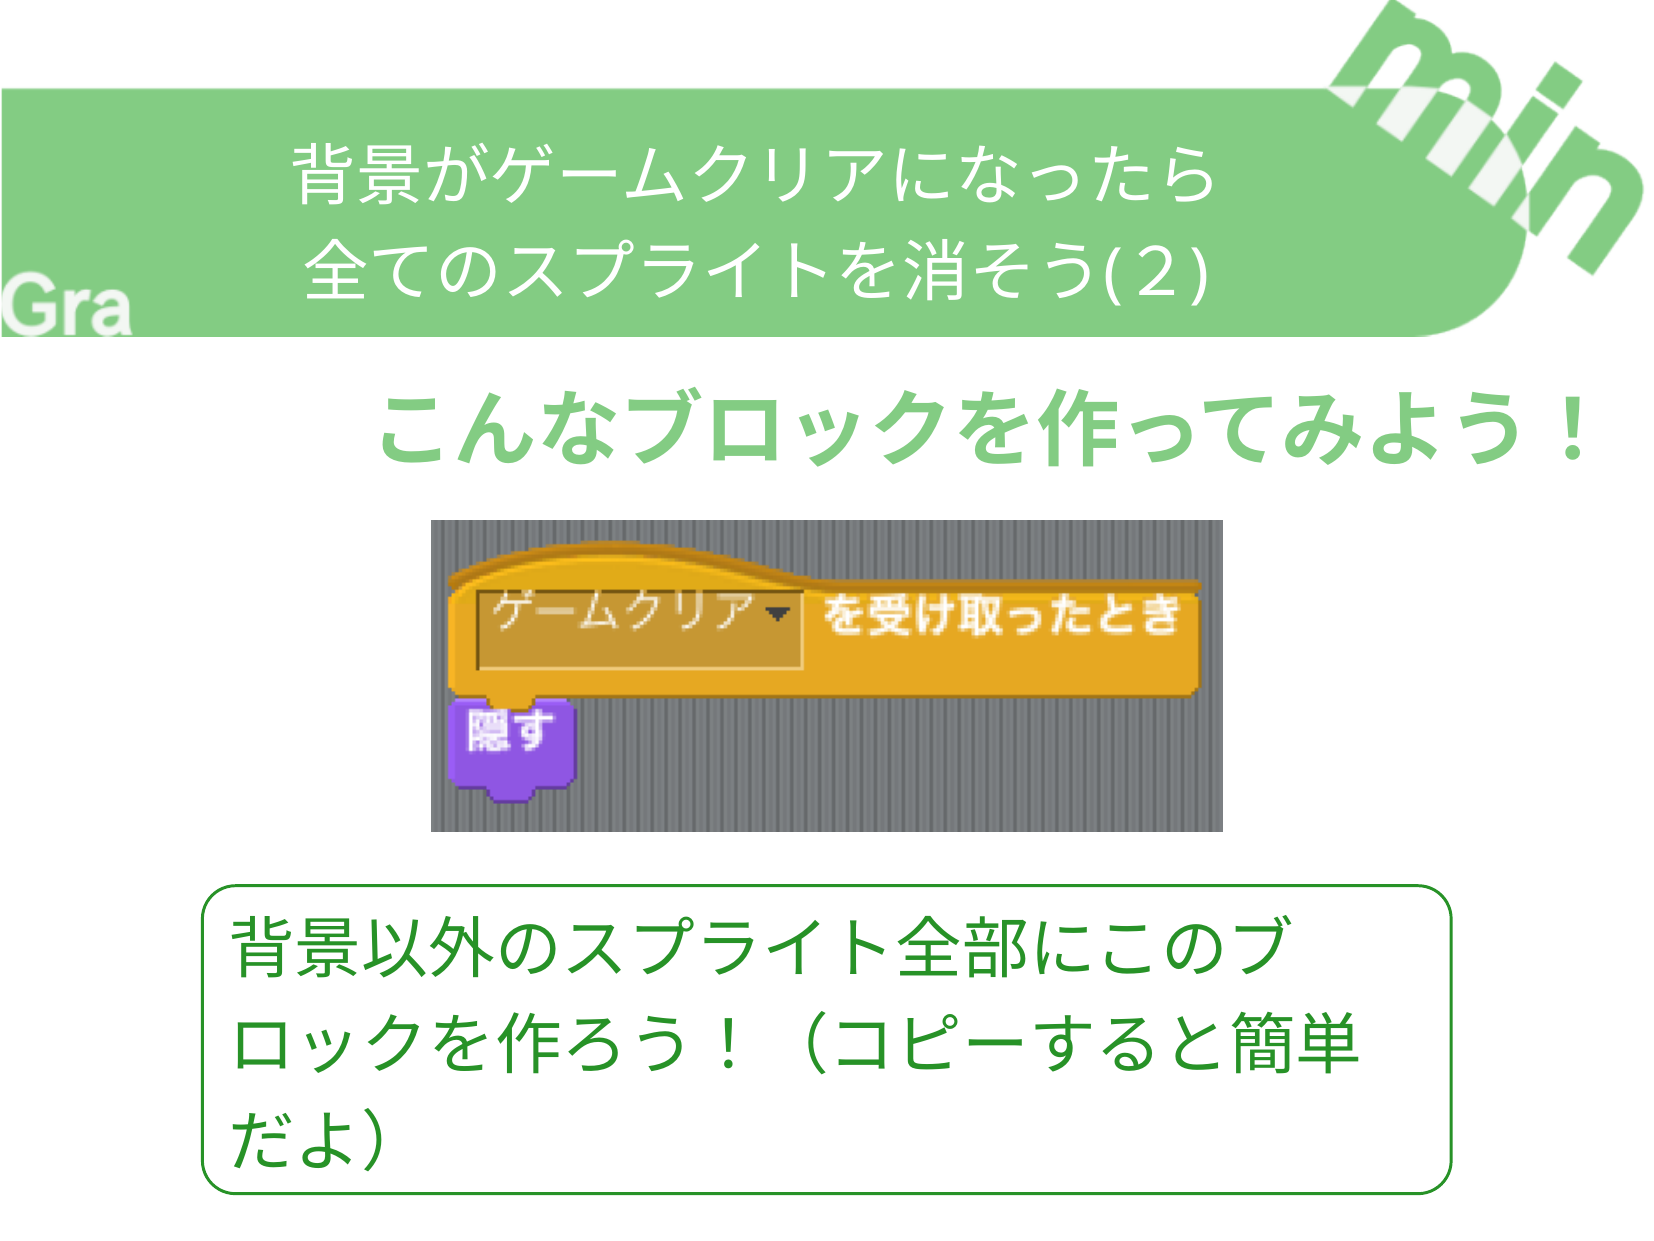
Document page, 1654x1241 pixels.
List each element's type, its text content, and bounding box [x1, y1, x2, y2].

text_box 背景以外のスプライト全部にこのブロックを作ろう！（コピーすると簡単だよ） [202, 885, 1452, 1194]
text_box こんなブロックを作ってみよう！ [35, 355, 1630, 495]
picture [1, 0, 1654, 337]
title 背景がゲームクリアになったら 全てのスプライトを消そう(２) [11, 113, 1501, 324]
picture [431, 520, 1223, 832]
